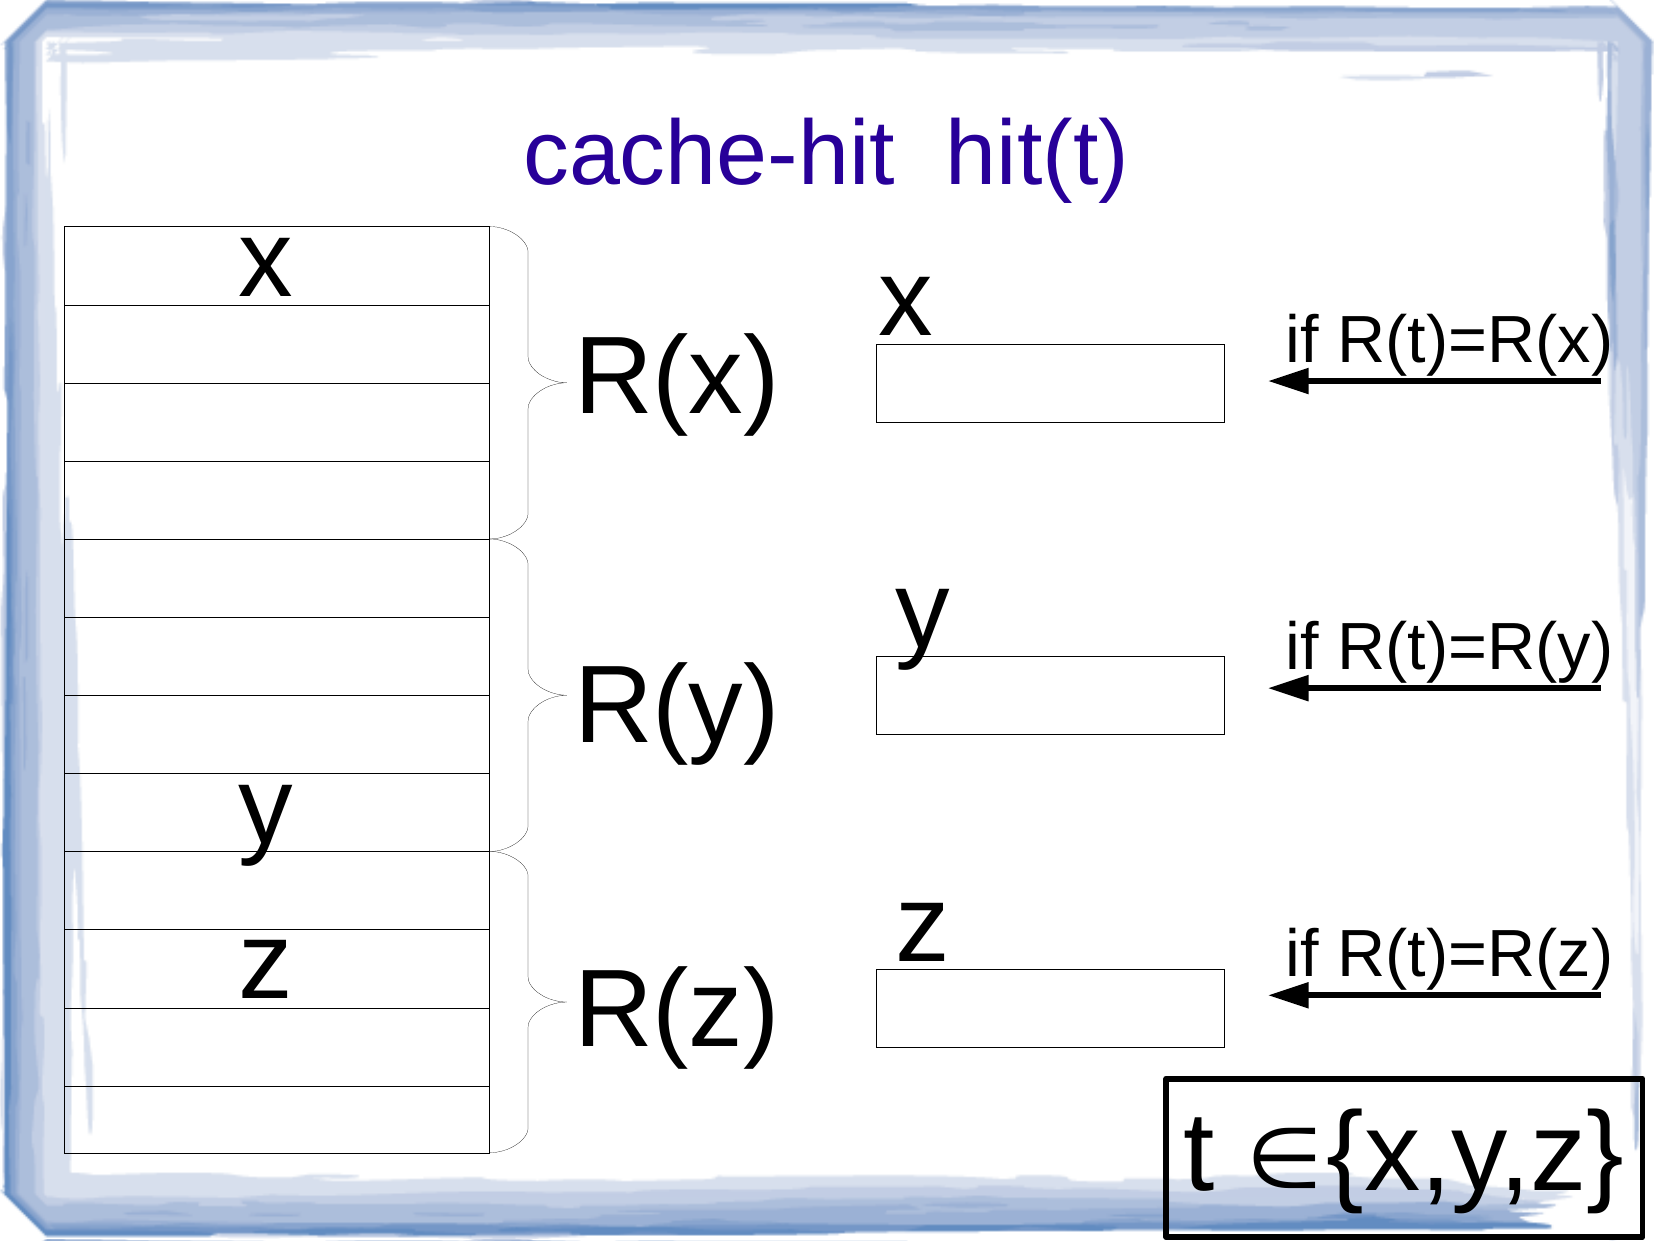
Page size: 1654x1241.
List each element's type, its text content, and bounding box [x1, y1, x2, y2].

chart [54, 206, 1238, 1168]
text_box if R(t)=R(x) [1270, 294, 1629, 384]
picture [0, 0, 1654, 1241]
title cache-hit hit(t) [82, 49, 1571, 257]
text_box if R(t)=R(y) [1270, 601, 1629, 692]
text_box if R(t)=R(z) [1270, 908, 1629, 999]
text_box t {x,y,z} [1166, 1078, 1643, 1238]
